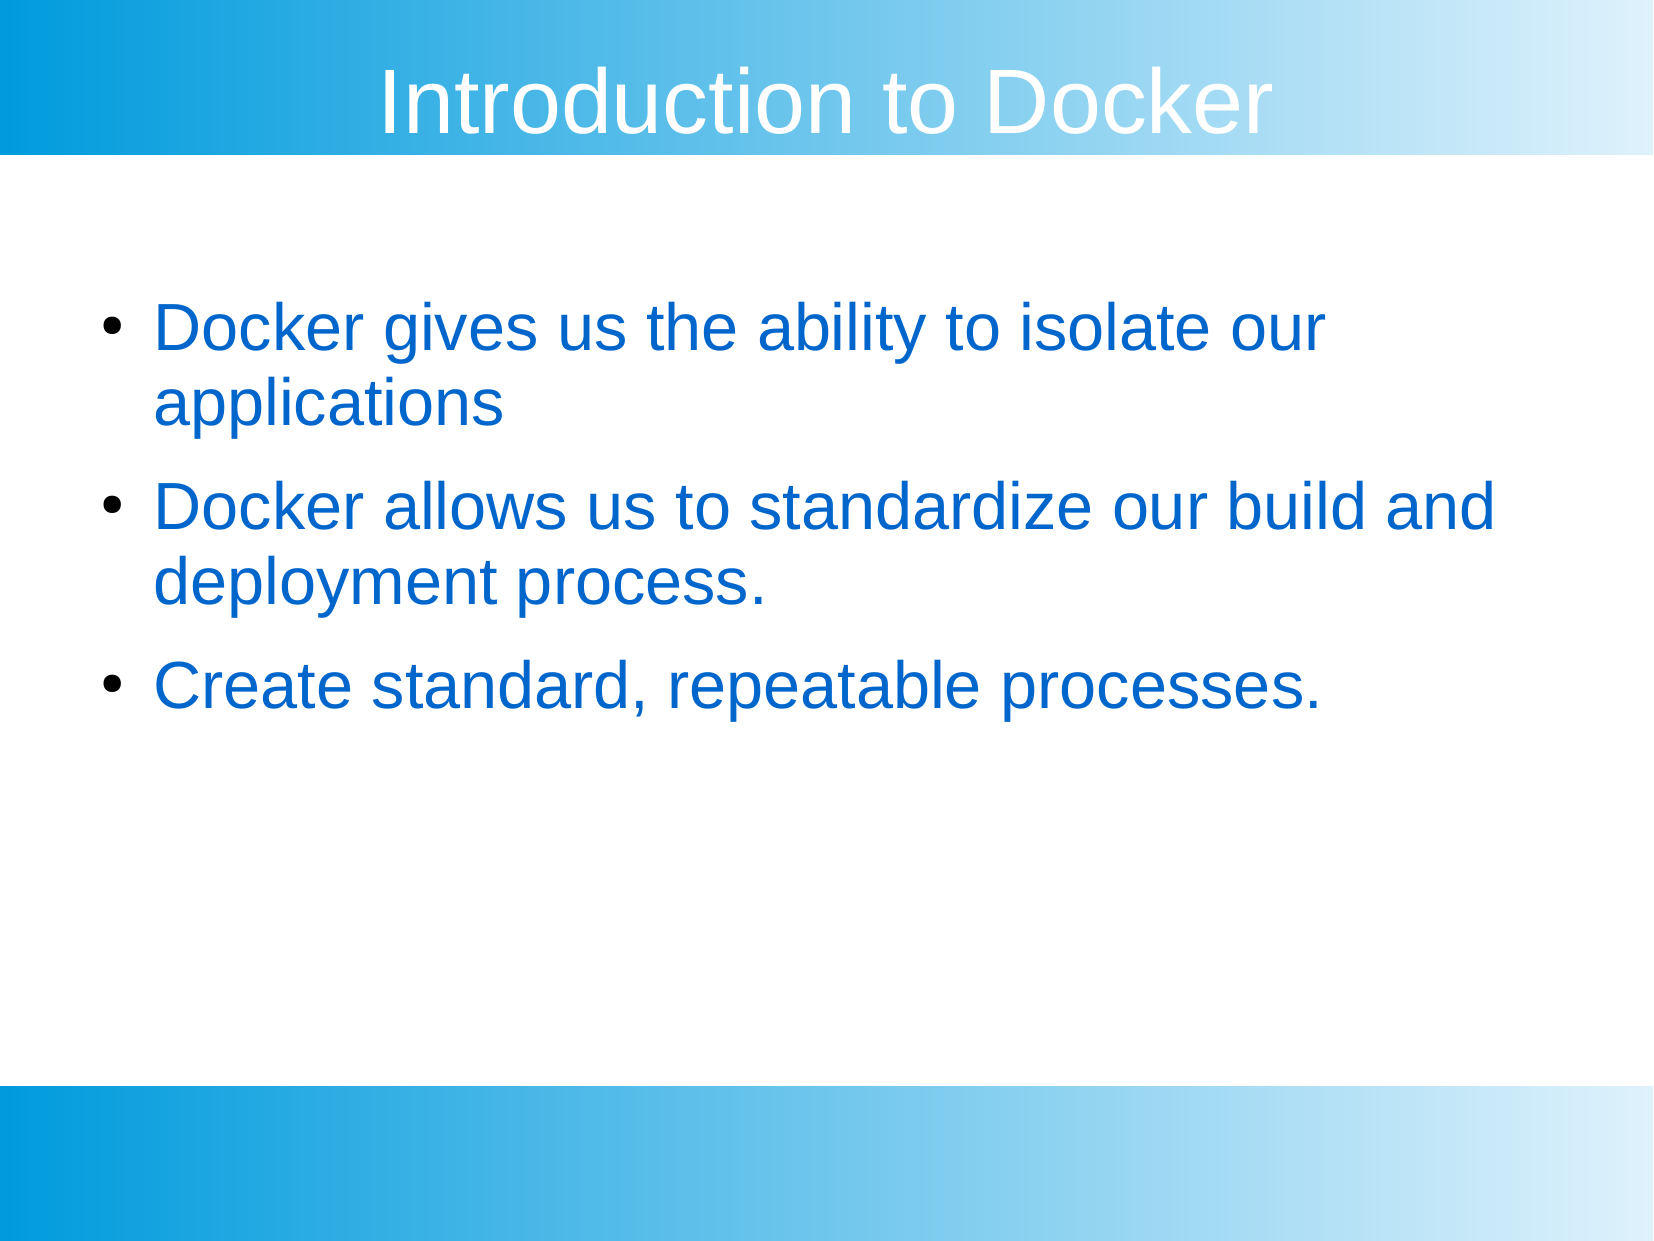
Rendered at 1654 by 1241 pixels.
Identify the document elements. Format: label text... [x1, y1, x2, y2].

title Introduction to Docker [82, 49, 1571, 155]
list Docker gives us the ability to isolate our applications Docker allows us to standardize our build and deployment process. Create standard, repeatable processes. [82, 290, 1571, 1010]
